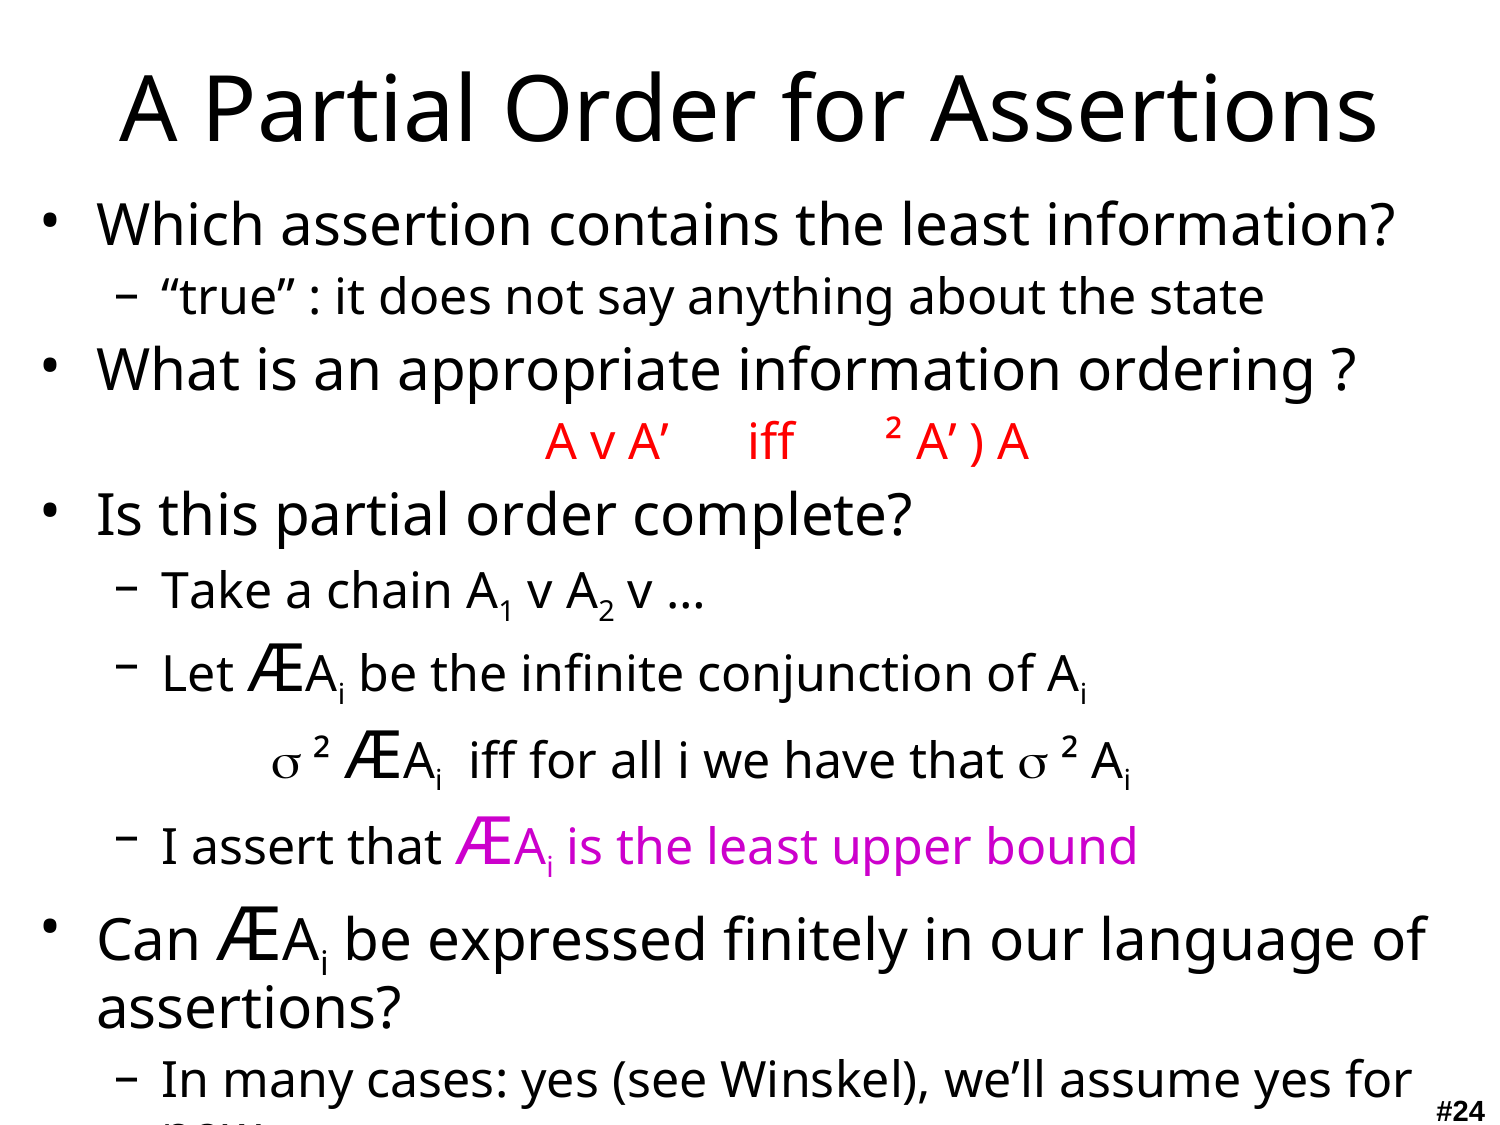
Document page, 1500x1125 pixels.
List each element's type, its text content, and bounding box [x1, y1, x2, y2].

title A Partial Order for Assertions [24, 12, 1476, 187]
list Which assertion contains the least information? “true” : it does not say anything about the state What is an appropriate information ordering ? A v A’ iff ² A’ ) A Is this partial order complete? Take a chain A1 v A2 v … Let ÆAi be the infinite conjunction of Ai  ² ÆAi iff for all i we have that  ² Ai I assert that ÆAi is the least upper bound Can ÆAi be expressed finitely in our language of assertions? In many cases: yes (see Winskel), we’ll assume yes for now [24, 187, 1476, 1088]
